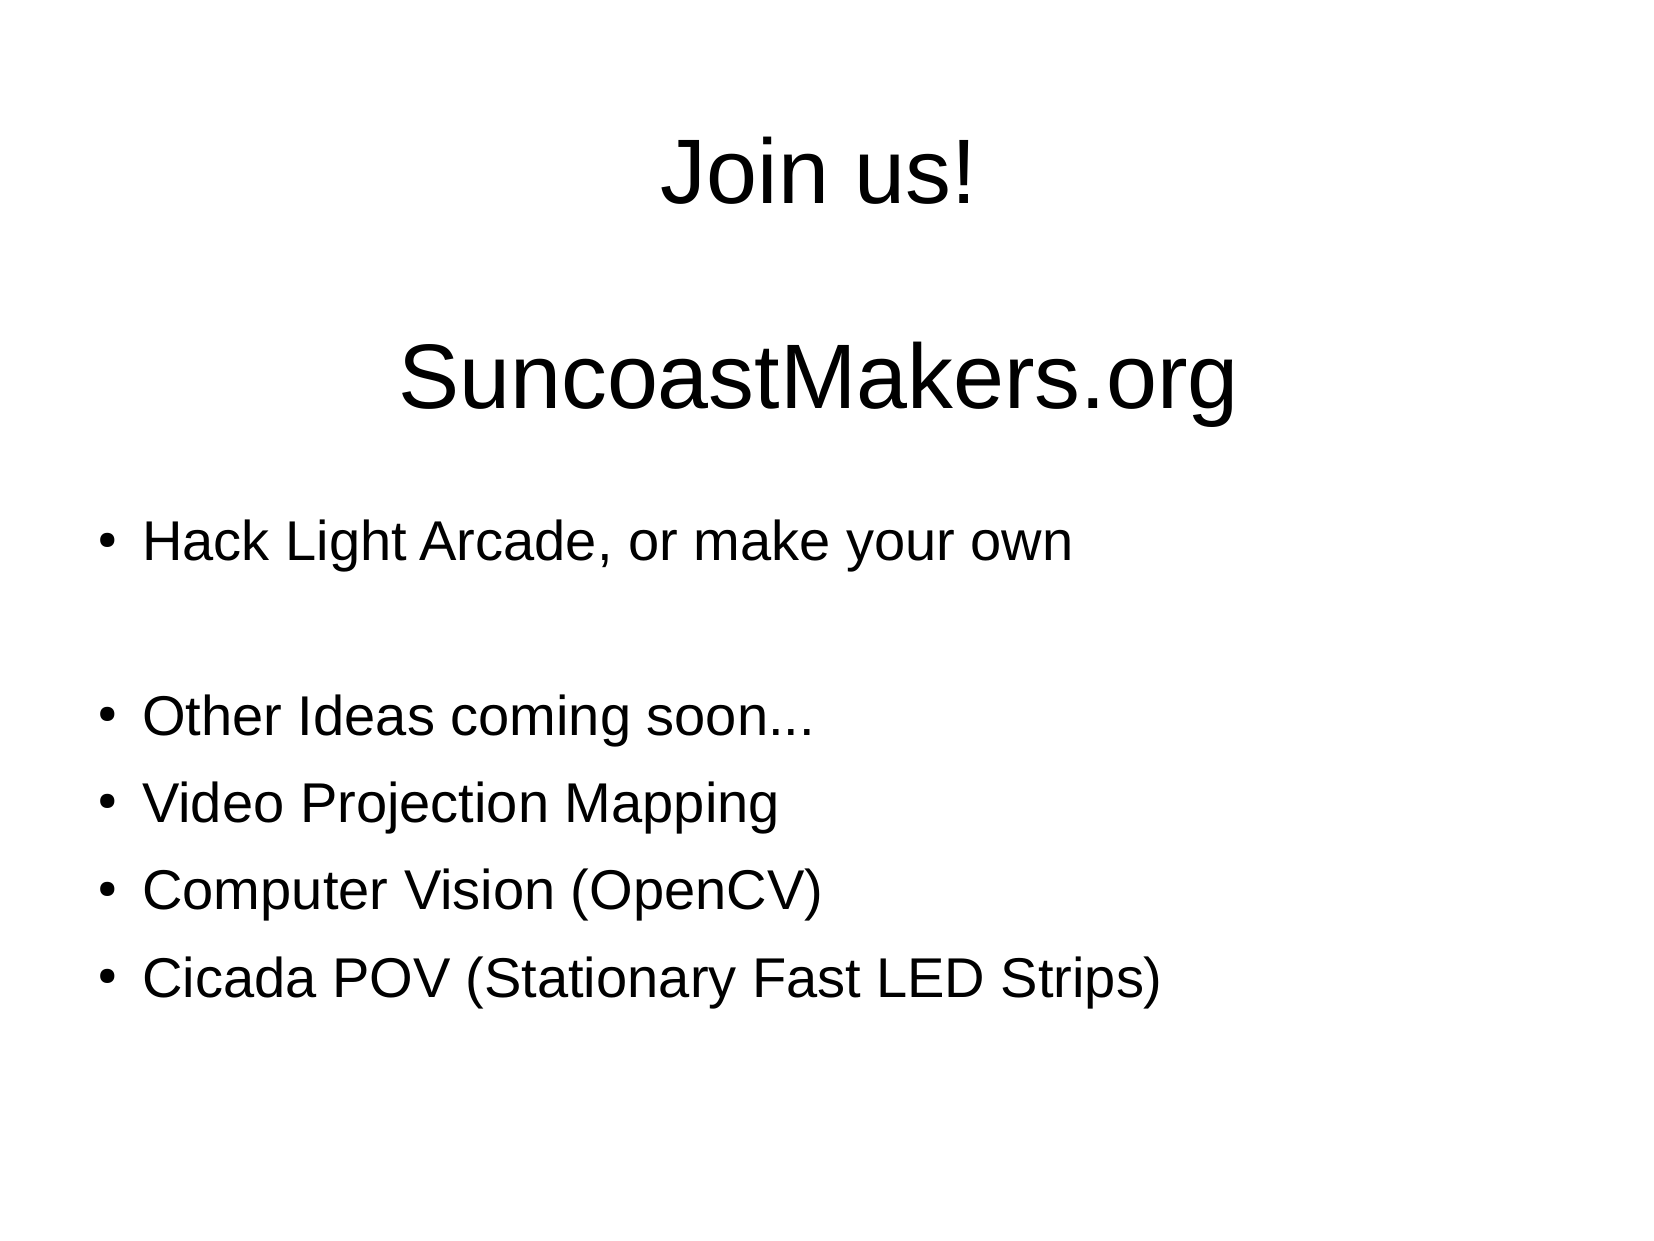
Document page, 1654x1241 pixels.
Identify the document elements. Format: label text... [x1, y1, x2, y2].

title Join us! SuncoastMakers.org [75, 120, 1564, 429]
list Hack Light Arcade, or make your own Other Ideas coming soon... Video Projection Mapping Computer Vision (OpenCV) Cicada POV (Stationary Fast LED Strips) [82, 510, 1571, 1010]
